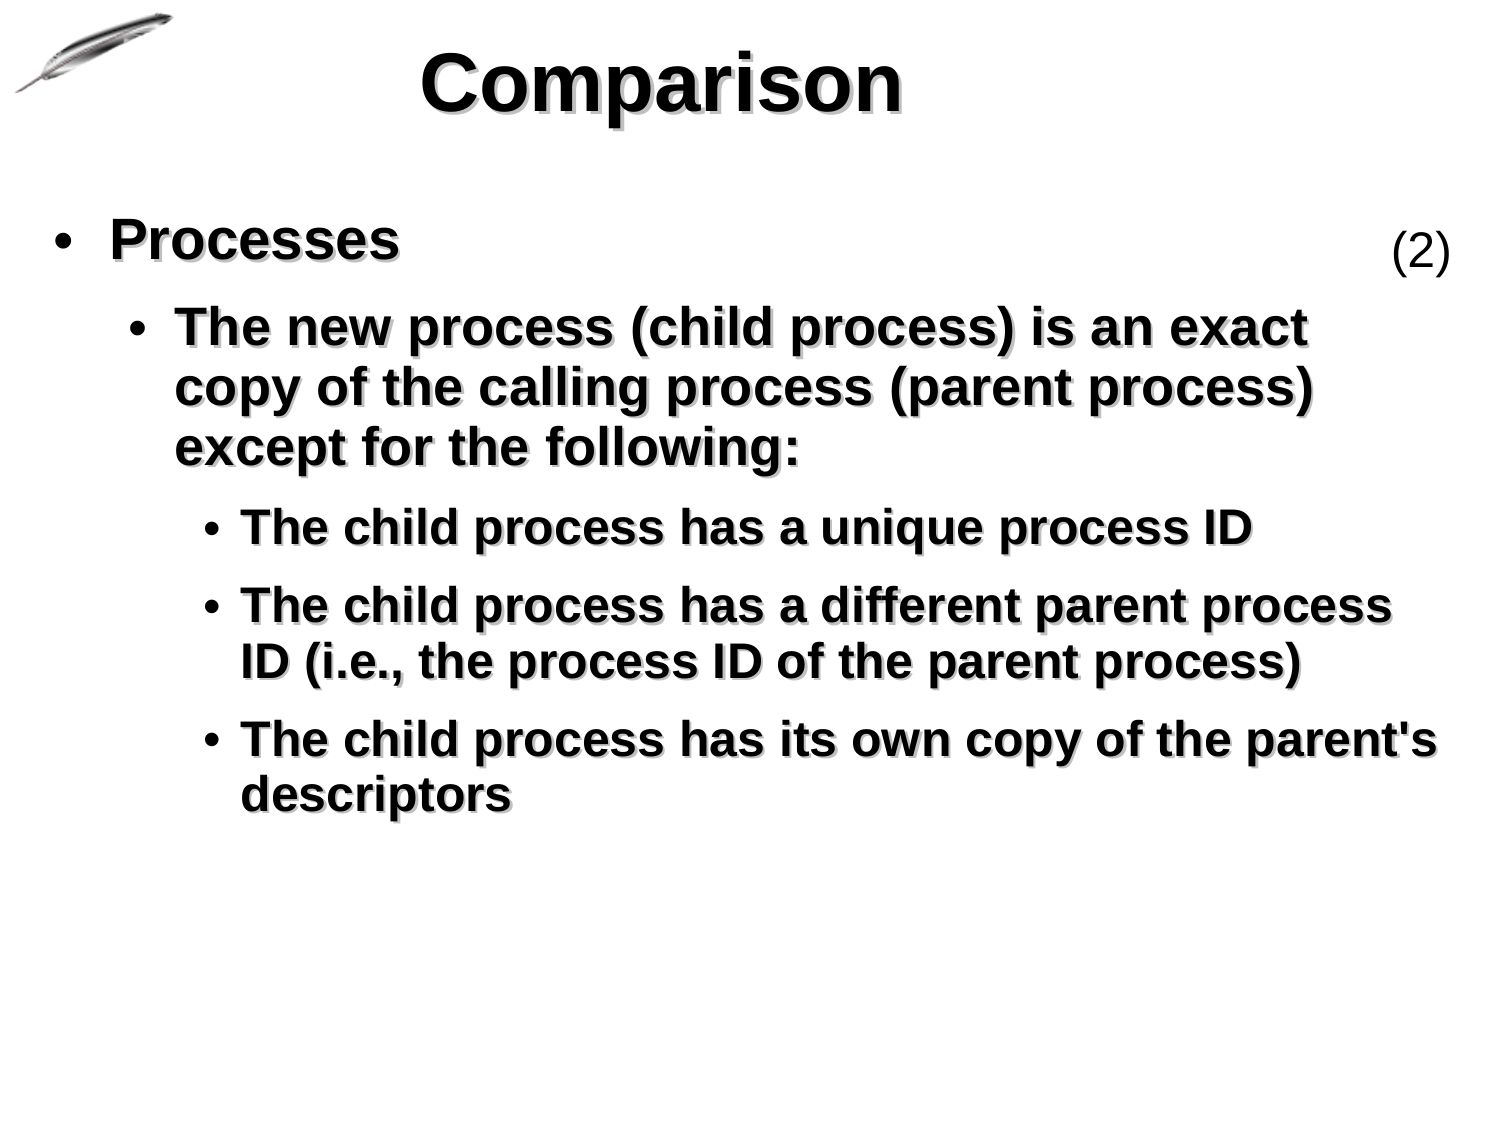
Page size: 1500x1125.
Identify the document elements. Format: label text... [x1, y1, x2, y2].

picture [11, 11, 179, 95]
title Comparison [419, 0, 1459, 176]
text_box (2) [1375, 212, 1495, 284]
list Processes The new process (child process) is an exact copy of the calling process (parent process) except for the following: The child process has a unique process ID The child process has a different parent process ID (i.e., the process ID of the parent process) The child process has its own copy of the parent's descriptors [53, 207, 1447, 1084]
